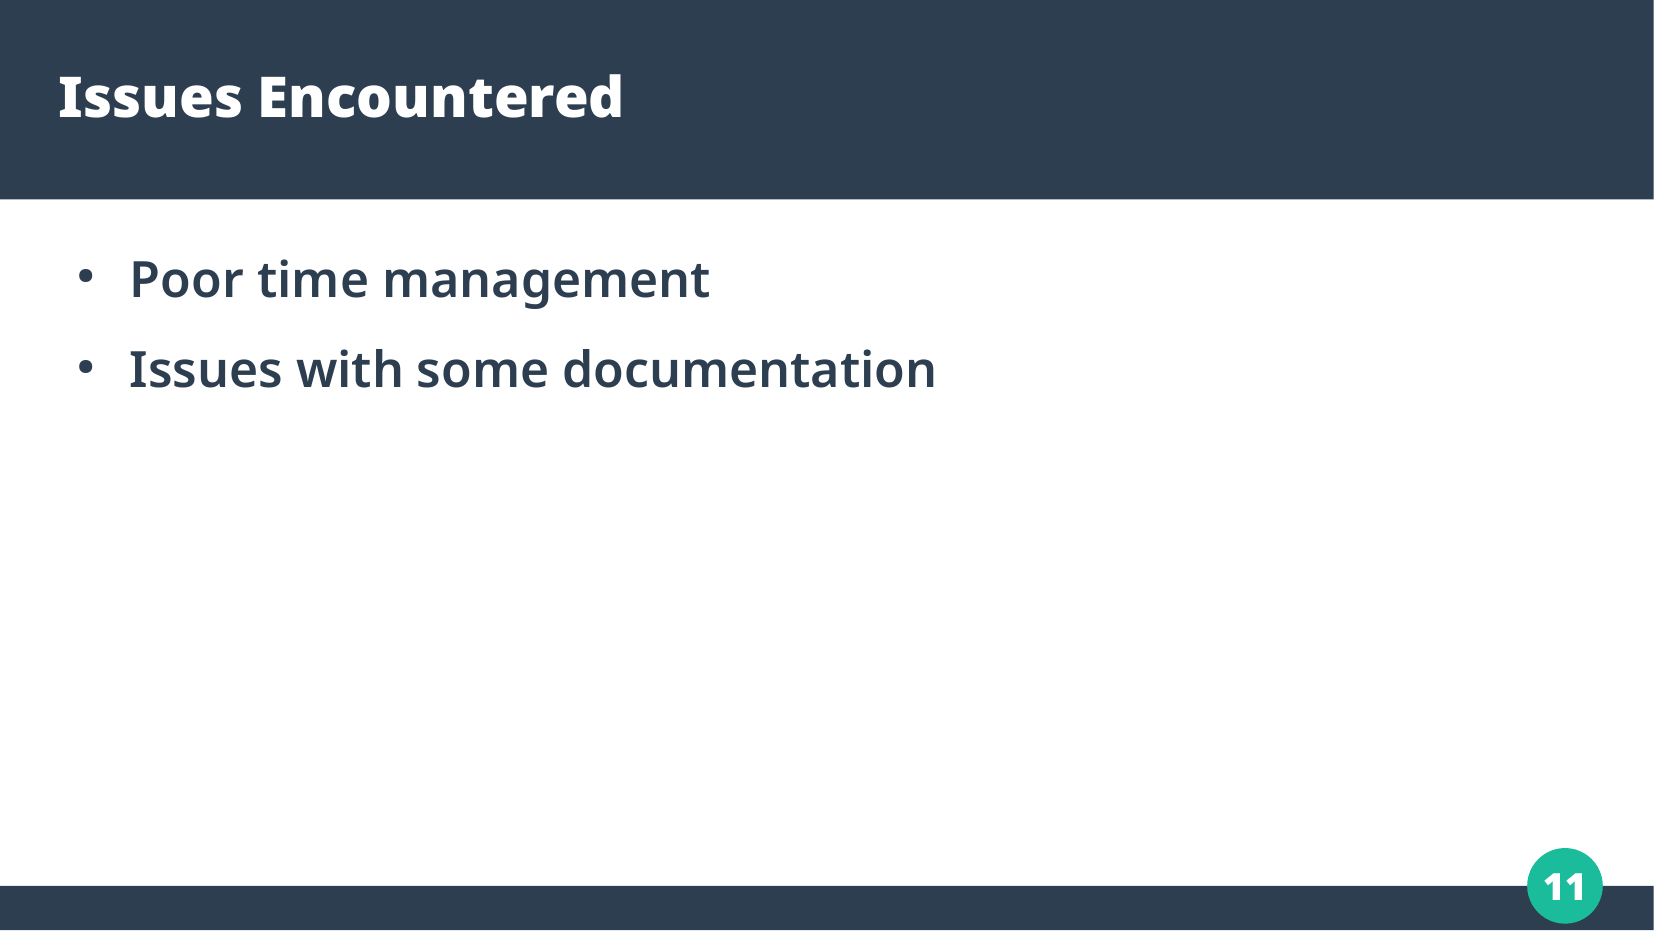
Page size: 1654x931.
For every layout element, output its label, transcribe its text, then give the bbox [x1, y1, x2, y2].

list Poor time management Issues with some documentation [59, 243, 1595, 864]
title Issues Encountered [59, 37, 1595, 155]
